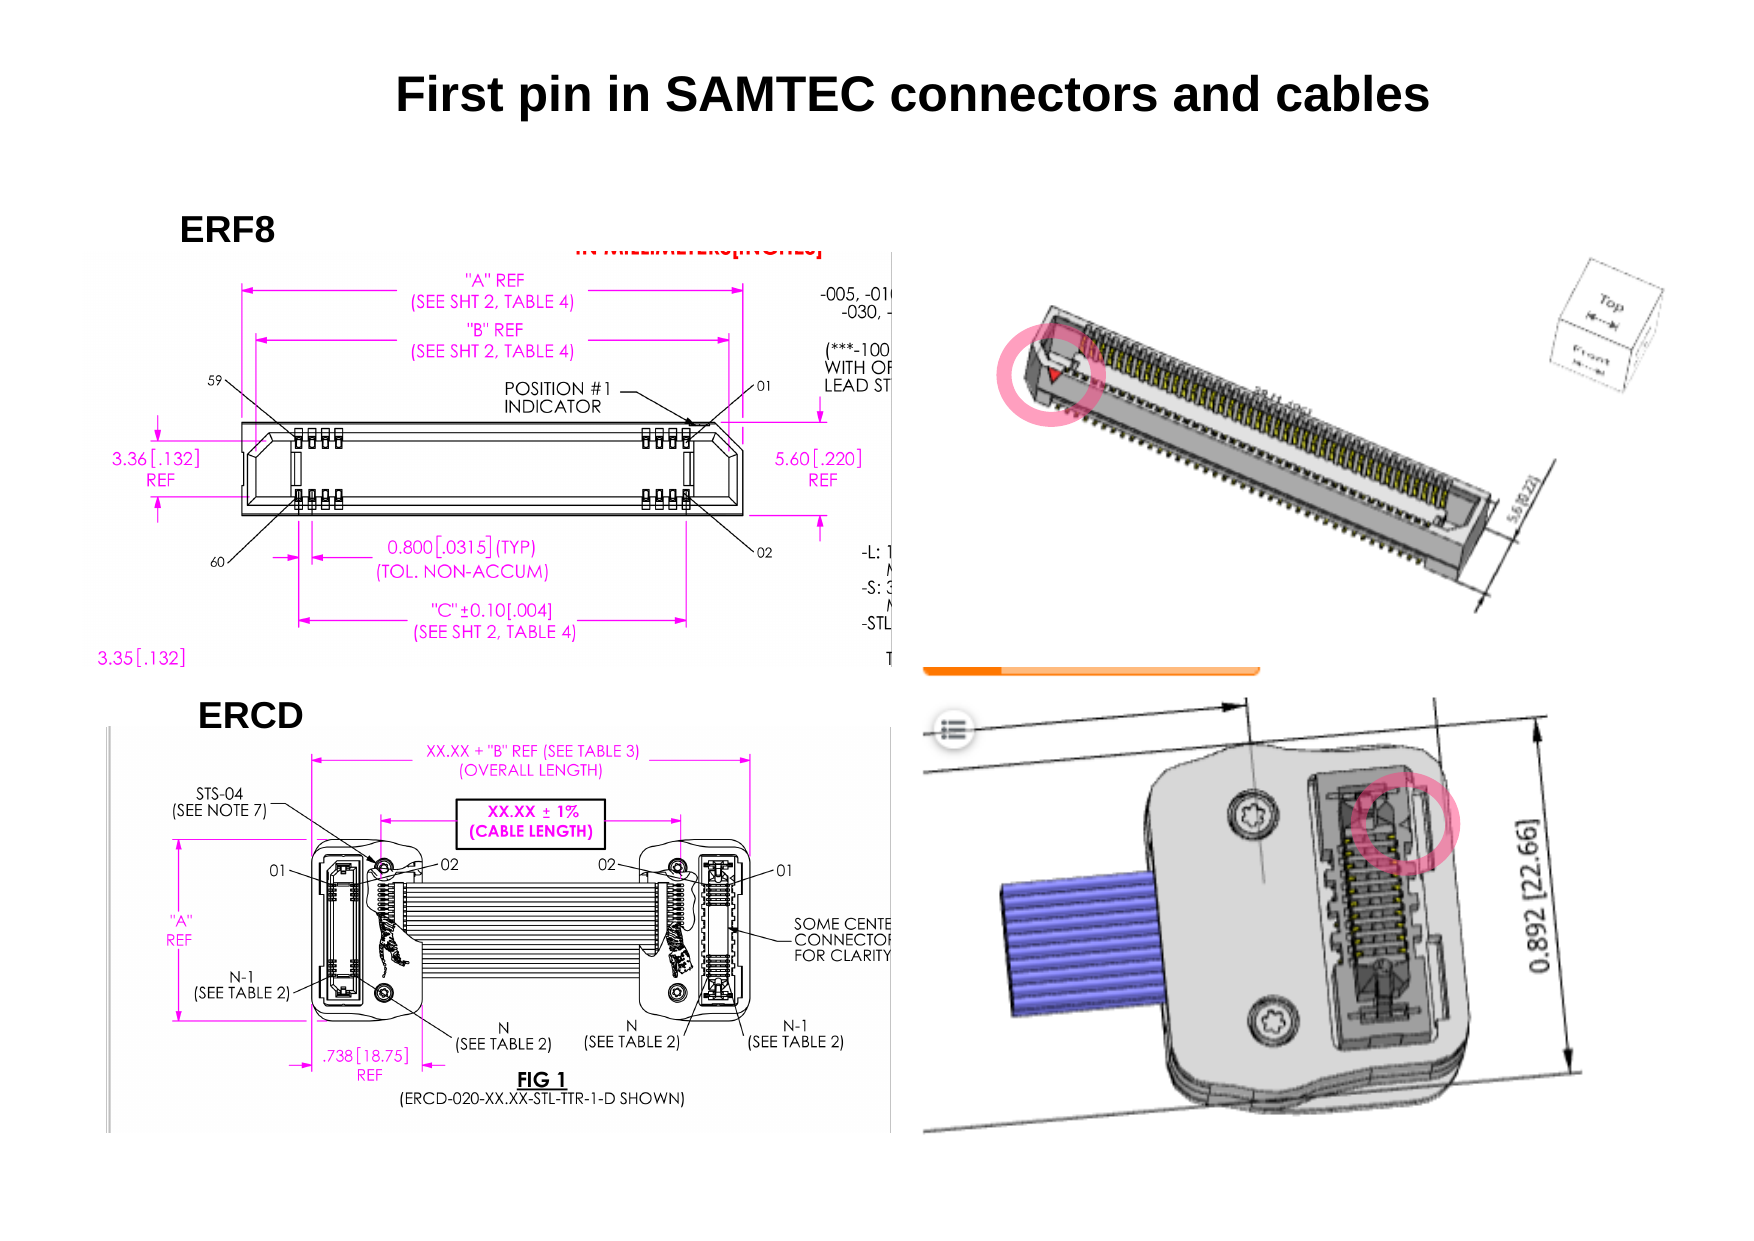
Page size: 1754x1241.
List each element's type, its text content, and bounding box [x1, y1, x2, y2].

picture [909, 667, 1639, 1186]
text_box ERF8 [94, 200, 361, 250]
picture [974, 230, 1684, 650]
picture [106, 726, 891, 1135]
picture [82, 250, 892, 668]
text_box ERCD [118, 687, 384, 745]
text_box First pin in SAMTEC connectors and cables [366, 59, 1447, 130]
